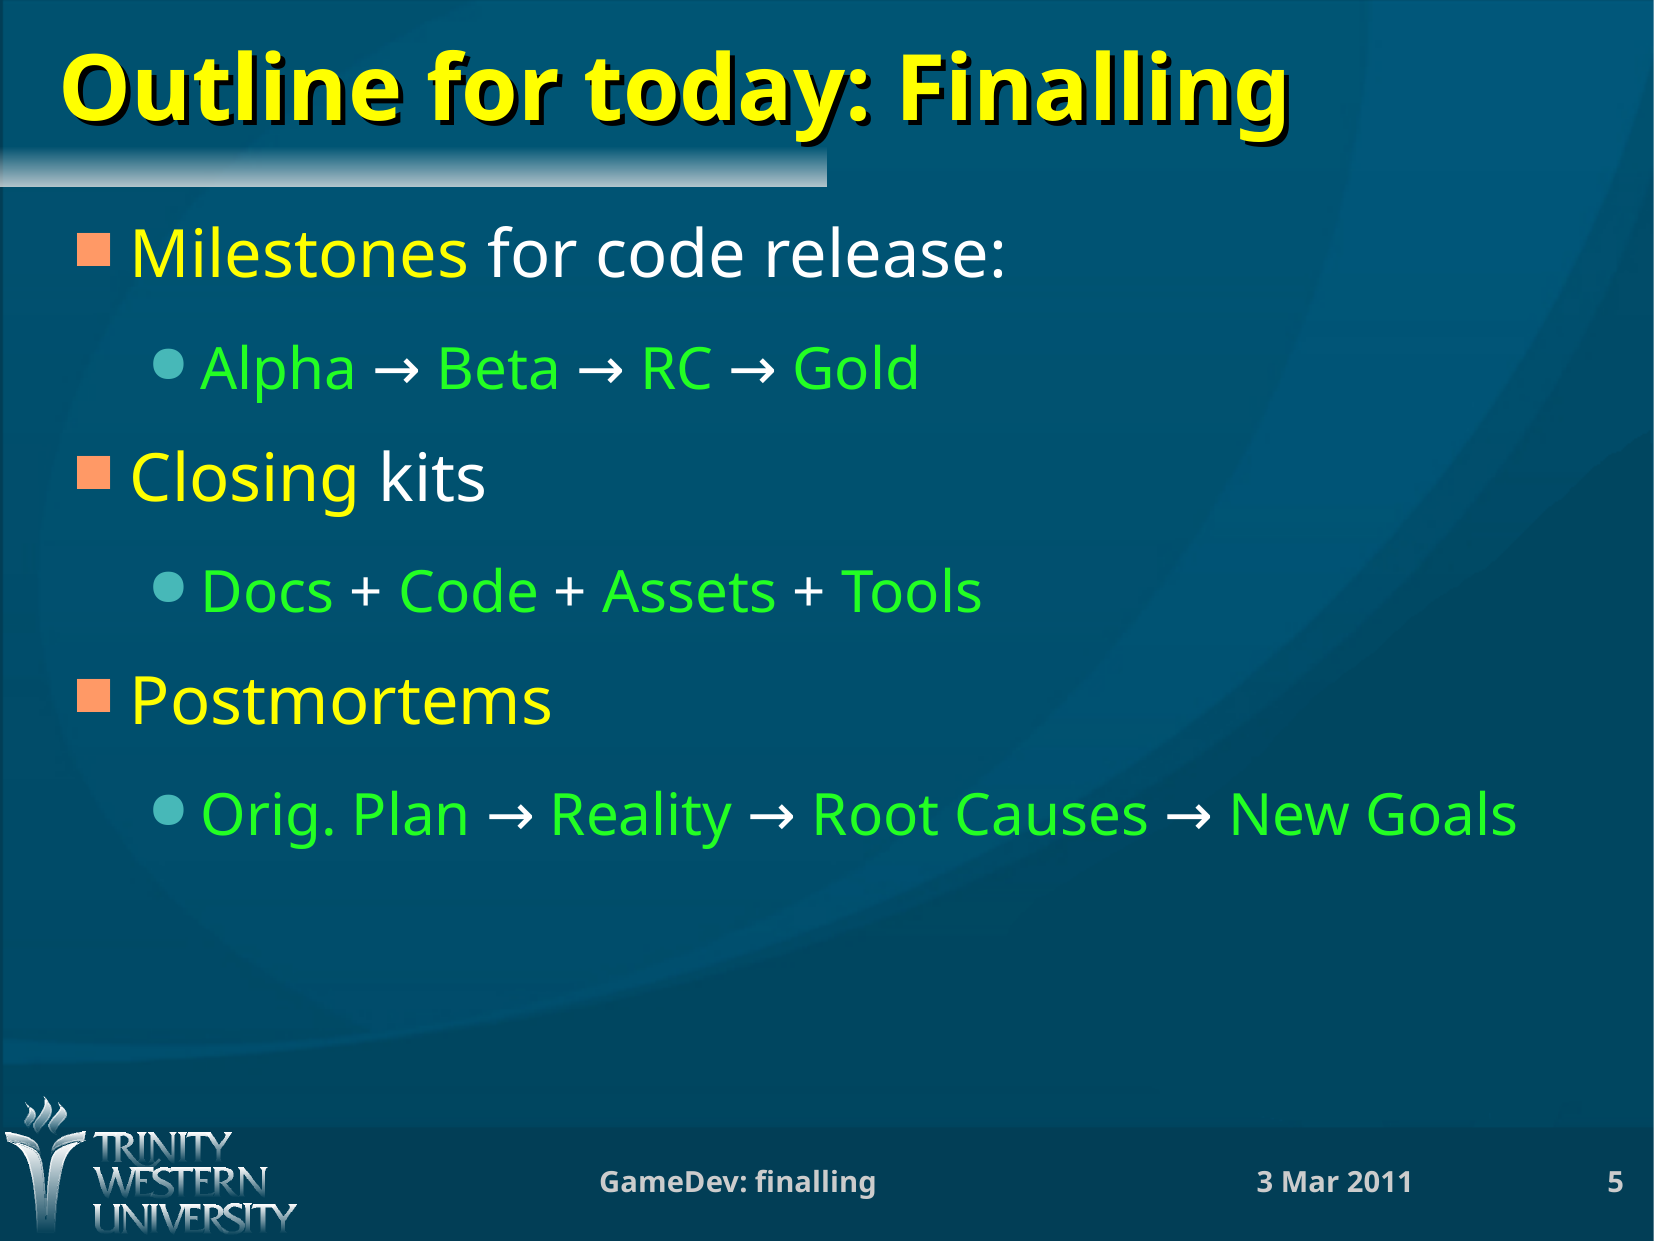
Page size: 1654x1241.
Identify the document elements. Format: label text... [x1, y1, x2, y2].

title Outline for today: Finalling [59, 19, 1595, 148]
list Milestones for code release: Alpha → Beta → RC → Gold Closing kits Docs + Code + Assets + Tools Postmortems Orig. Plan → Reality → Root Causes → New Goals [59, 206, 1625, 1026]
picture [38, 1227, 54, 1232]
title Closing kits [0, 154, 827, 158]
